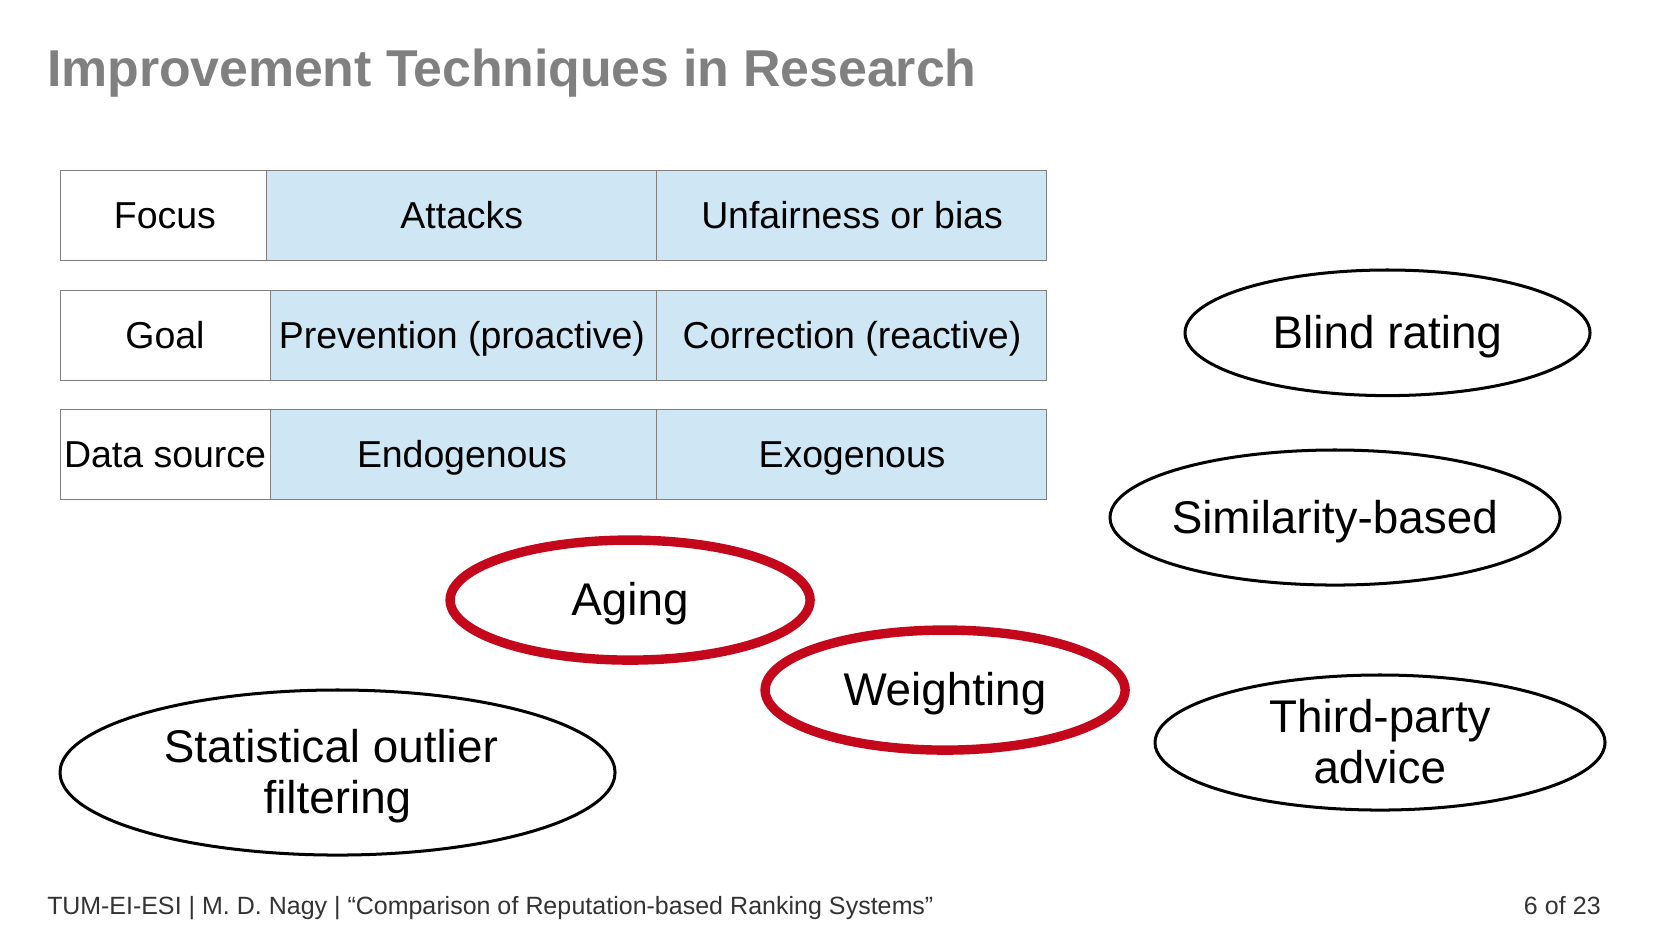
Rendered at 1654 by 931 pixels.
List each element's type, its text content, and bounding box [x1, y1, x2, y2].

text_box Focus [60, 170, 266, 261]
text_box Unfairness or bias [656, 170, 1047, 261]
text_box Goal [60, 290, 271, 381]
text_box Prevention (proactive) [271, 290, 656, 381]
text_box Statistical outlier filtering [60, 690, 616, 856]
text_box Aging [455, 545, 805, 655]
title Improvement Techniques in Research [47, 39, 1471, 98]
text_box Blind rating [1185, 270, 1591, 396]
text_box Attacks [266, 170, 656, 261]
text_box Third-party advice [1155, 675, 1606, 811]
text_box Correction (reactive) [656, 290, 1047, 381]
text_box Endogenous [271, 409, 657, 500]
text_box Weighting [770, 635, 1120, 745]
text_box Exogenous [657, 409, 1047, 500]
text_box Similarity-based [1110, 450, 1561, 586]
text_box Data source [60, 409, 271, 500]
